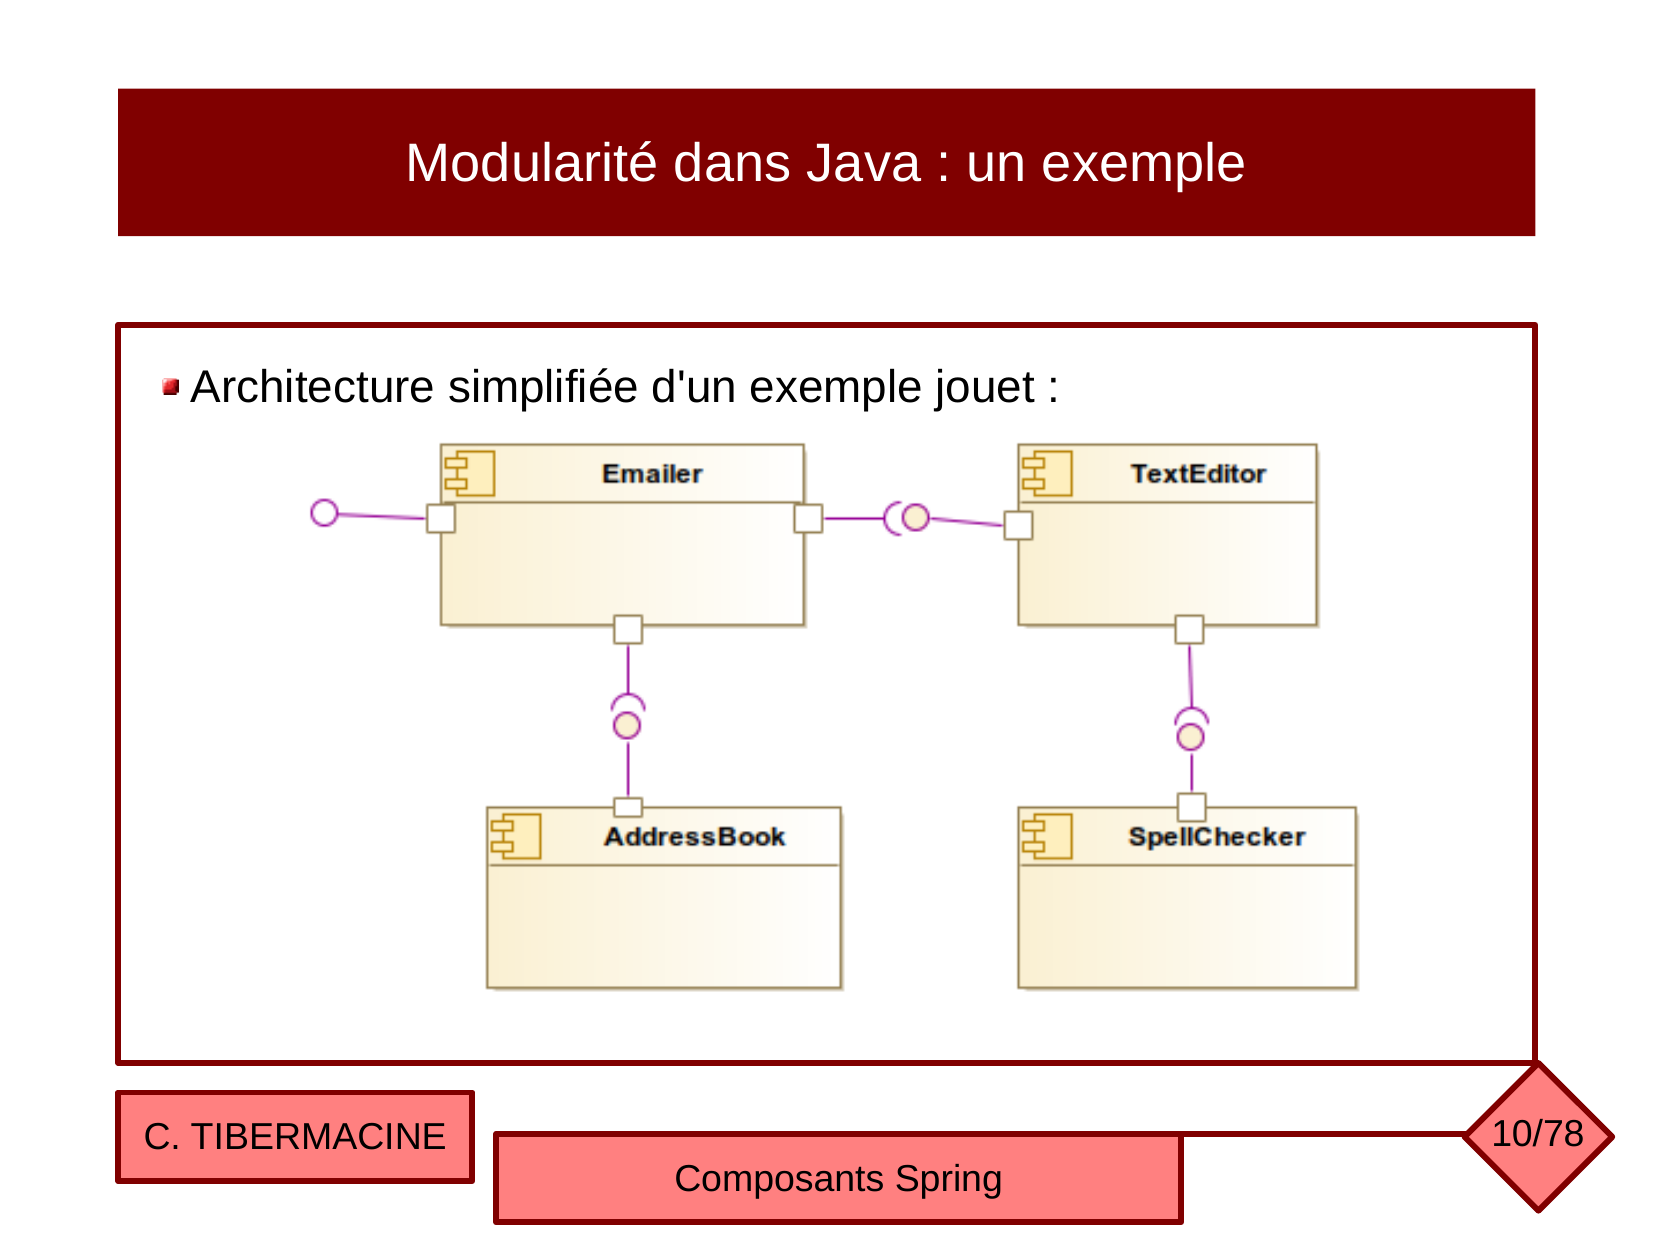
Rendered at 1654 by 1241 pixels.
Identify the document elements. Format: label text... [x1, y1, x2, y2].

text_box [1464, 1125, 1476, 1149]
text_box Architecture simplifiée d'un exemple jouet : [118, 324, 1536, 1063]
picture [265, 421, 1383, 1015]
picture [162, 378, 179, 395]
text_box Modularité dans Java : un exemple [118, 88, 1536, 237]
text_box [1532, 1205, 1545, 1211]
text_box [1496, 1062, 1581, 1105]
text_box <numéro>/78 [1476, 1105, 1613, 1205]
text_box C. TIBERMACINE [118, 1092, 473, 1182]
text_box Composants Spring [496, 1133, 1182, 1223]
